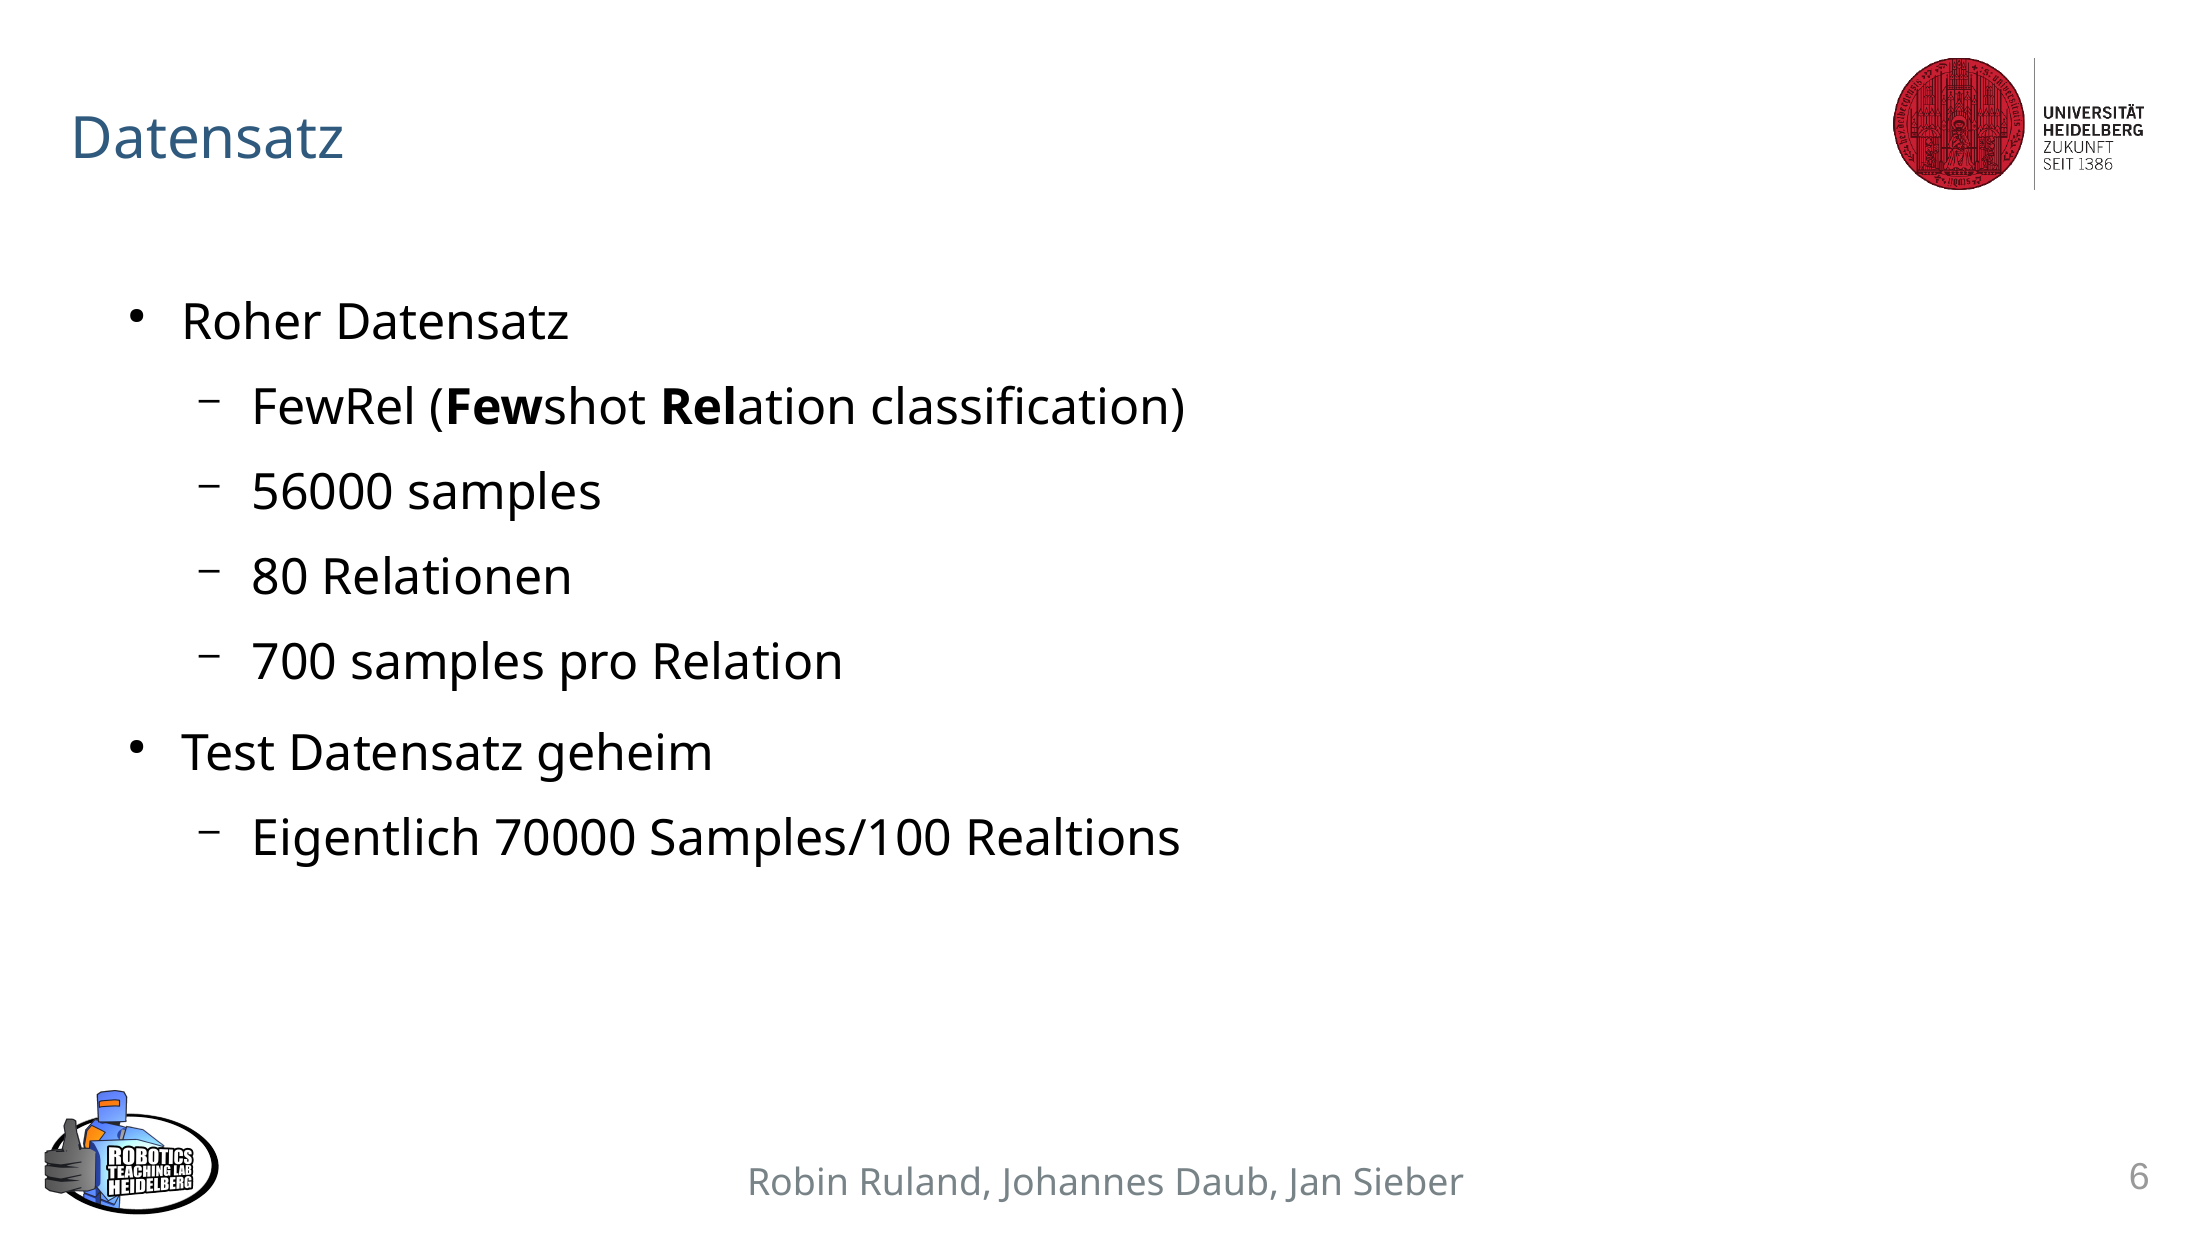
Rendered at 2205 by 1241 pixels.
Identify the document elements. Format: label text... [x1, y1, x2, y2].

picture [44, 1090, 222, 1221]
picture [1893, 58, 2144, 190]
list Roher Datensatz FewRel (Fewshot Relation classification) 56000 samples 80 Relationen 700 samples pro Relation Test Datensatz geheim Eigentlich 70000 Samples/100 Realtions [110, 290, 2095, 1010]
title Datensatz [70, 70, 2138, 201]
